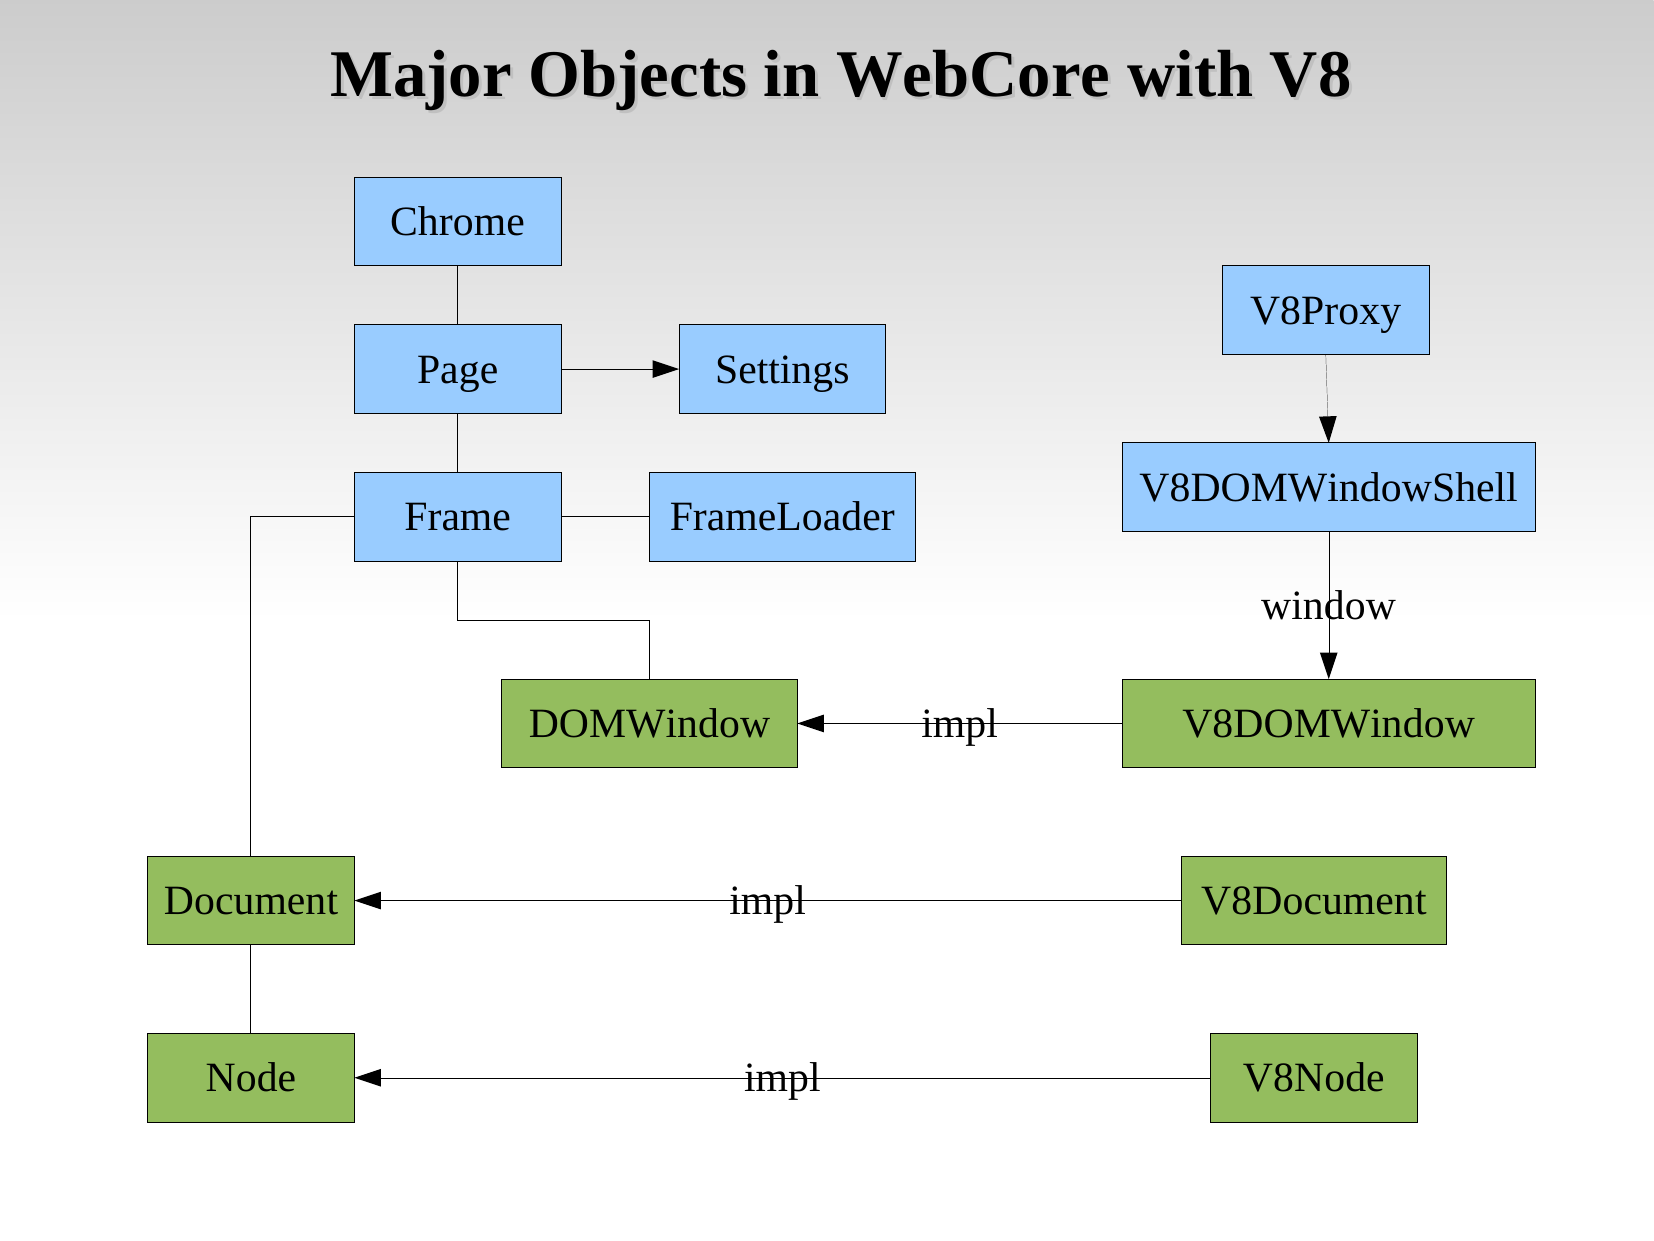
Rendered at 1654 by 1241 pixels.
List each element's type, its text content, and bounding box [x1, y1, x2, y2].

text_box V8DOMWindow [1122, 679, 1536, 768]
text_box Chrome [354, 177, 562, 266]
text_box V8Node [1210, 1033, 1418, 1123]
text_box V8DOMWindowShell [1122, 442, 1536, 532]
text_box Node [147, 1033, 355, 1123]
text_box DOMWindow [501, 679, 798, 768]
text_box Major Objects in WebCore with V8 [118, 29, 1565, 119]
text_box Settings [679, 324, 886, 414]
text_box Page [354, 324, 562, 414]
text_box FrameLoader [649, 472, 916, 562]
text_box V8Document [1181, 856, 1447, 945]
text_box V8Proxy [1222, 265, 1430, 355]
text_box Document [147, 856, 355, 945]
text_box Frame [354, 472, 562, 562]
